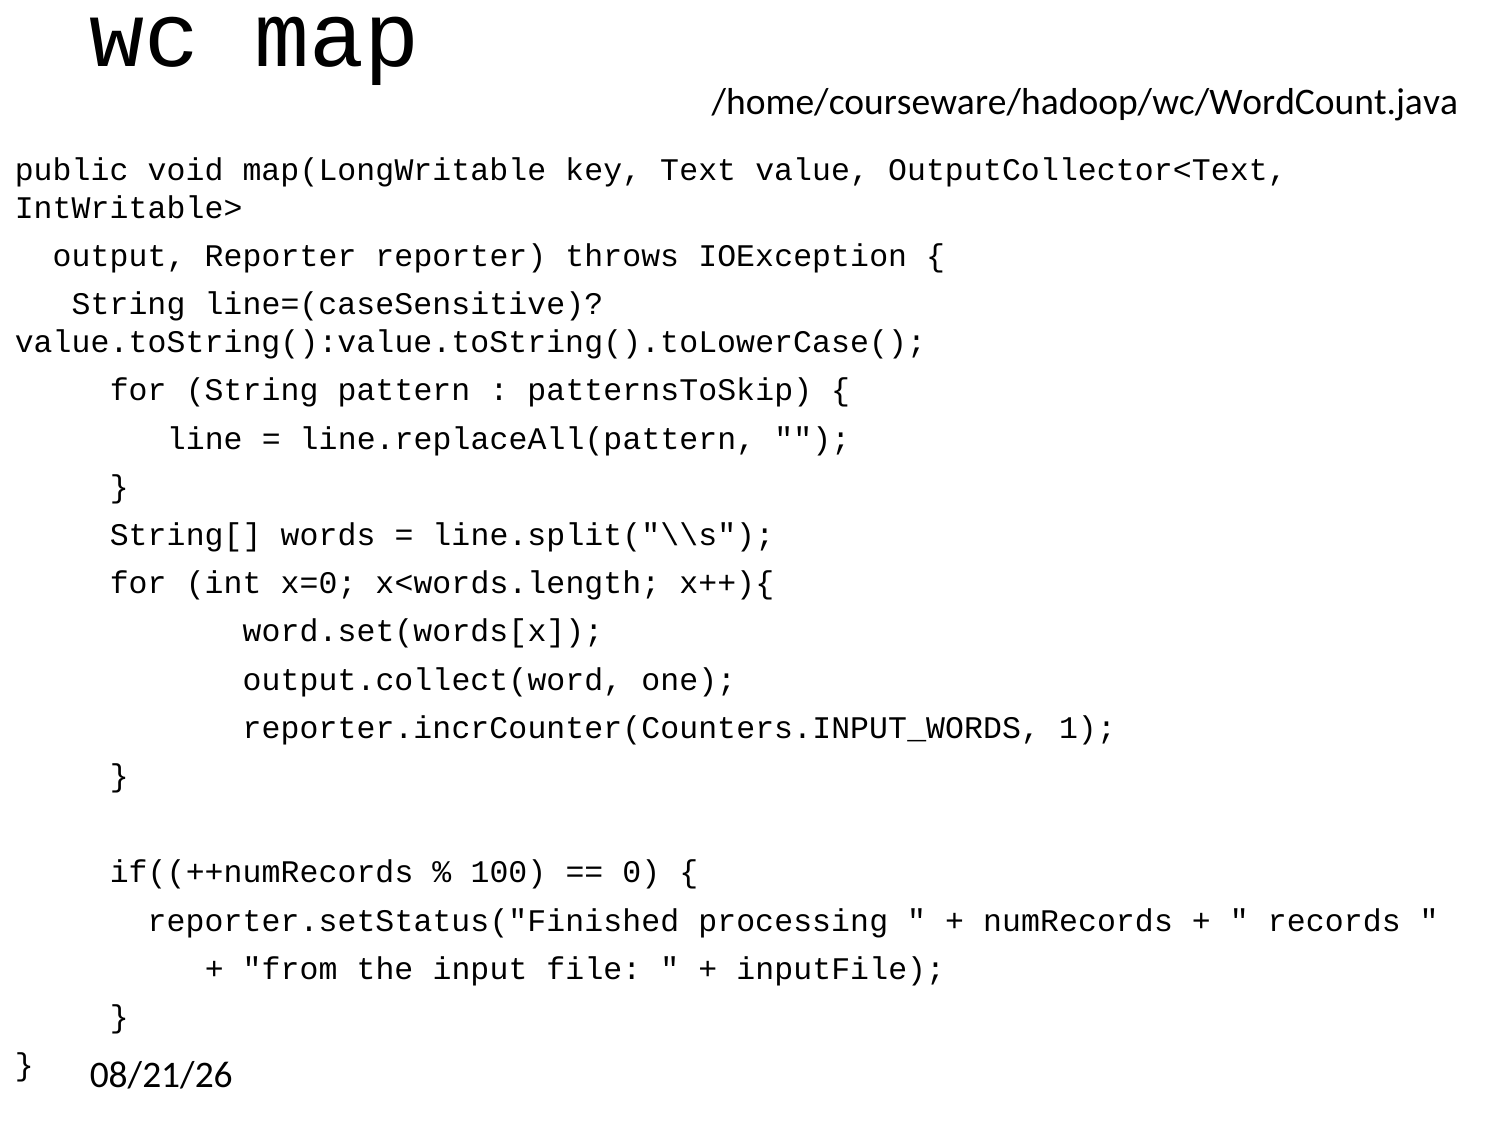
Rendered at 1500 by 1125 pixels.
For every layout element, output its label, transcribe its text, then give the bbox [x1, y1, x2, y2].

list public void map(LongWritable key, Text value, OutputCollector<Text, IntWritable> output, Reporter reporter) throws IOException { String line=(caseSensitive)?value.toString():value.toString().toLowerCase(); for (String pattern : patternsToSkip) { line = line.replaceAll(pattern, ""); } String[] words = line.split("\\s"); for (int x=0; x<words.length; x++){ word.set(words[x]); output.collect(word, one); reporter.incrCounter(Counters.INPUT_WORDS, 1); } if((++numRecords % 100) == 0) { reporter.setStatus("Finished processing " + numRecords + " records " + "from the input file: " + inputFile); } } [0, 141, 1500, 1099]
title wc map [75, 0, 1426, 93]
text_box /home/courseware/hadoop/wc/WordCount.java [696, 70, 1474, 130]
